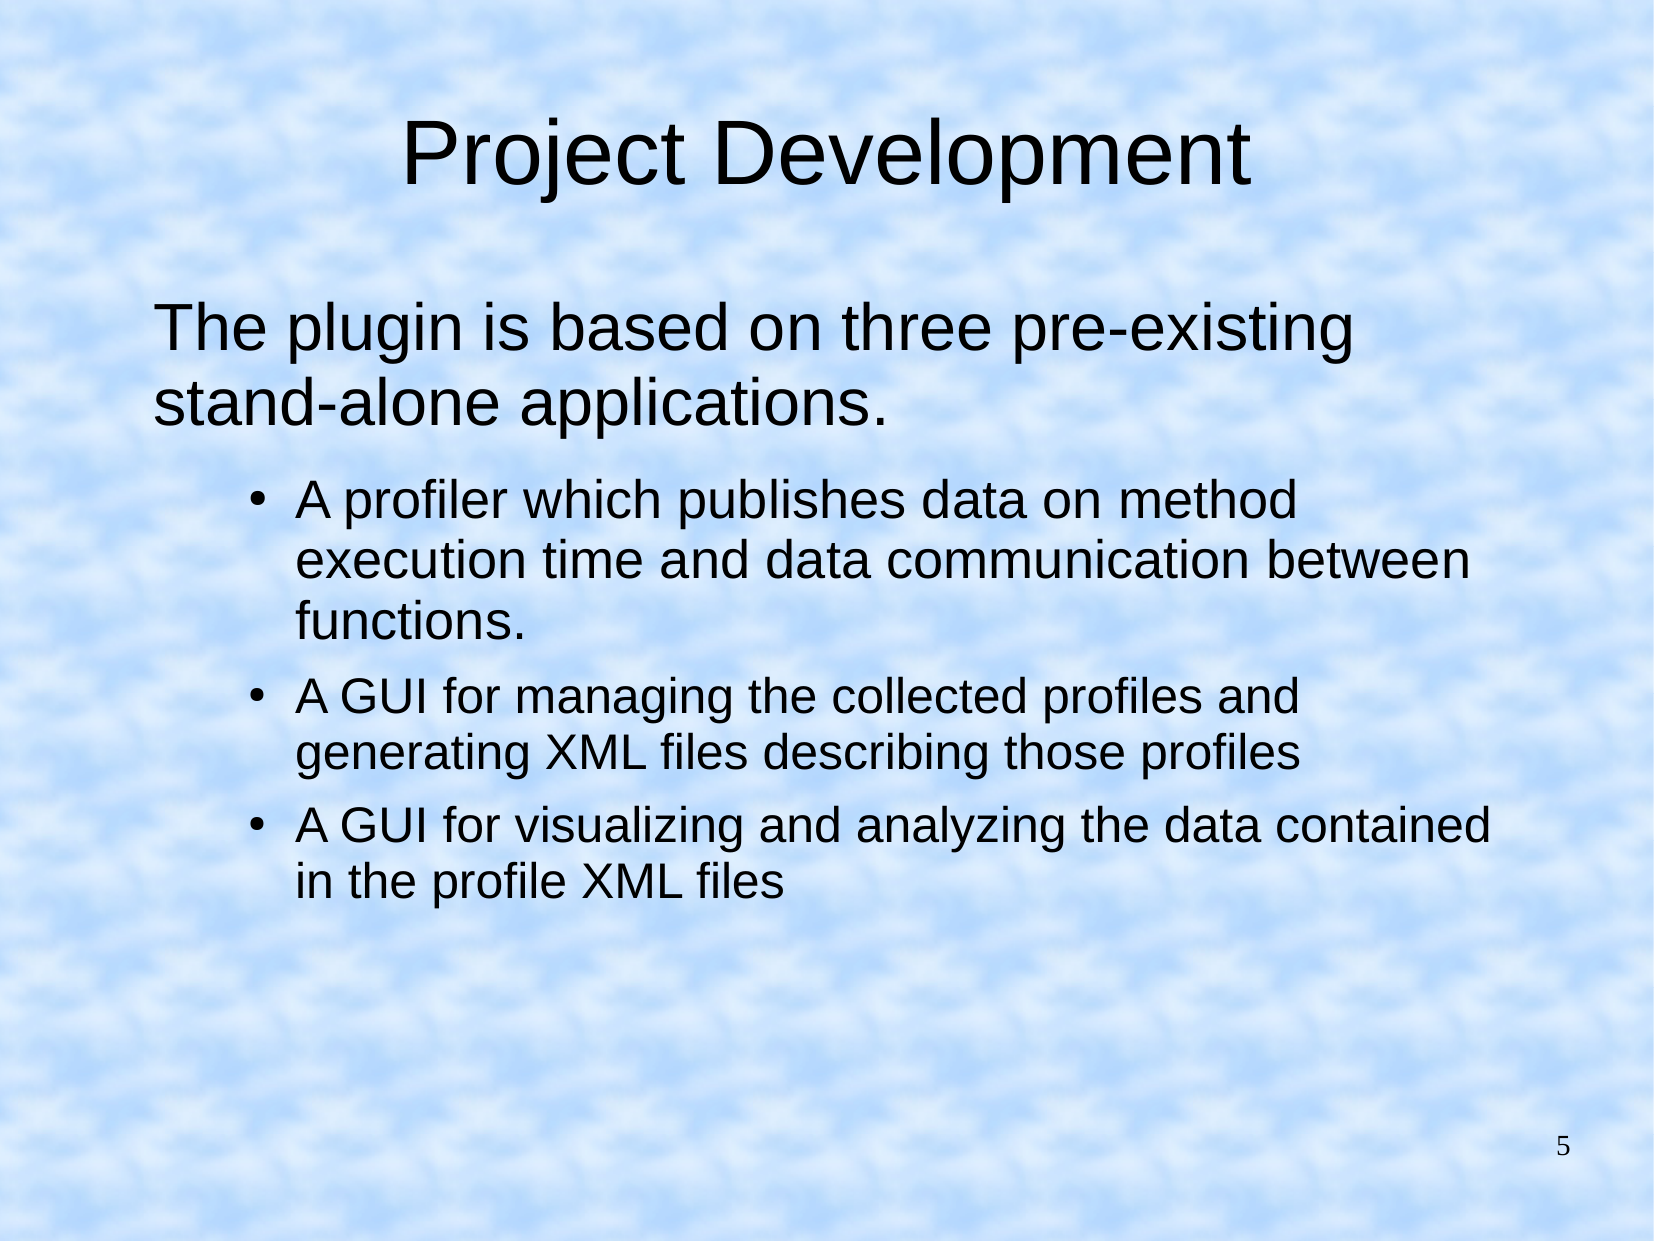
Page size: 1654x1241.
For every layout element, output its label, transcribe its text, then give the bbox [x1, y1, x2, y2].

list The plugin is based on three pre-existing stand-alone applications. A profiler which publishes data on method execution time and data communication between functions. A GUI for managing the collected profiles and generating XML files describing those profiles A GUI for visualizing and analyzing the data contained in the profile XML files [82, 290, 1538, 1010]
picture [0, 0, 1654, 1241]
title Project Development [82, 49, 1571, 257]
